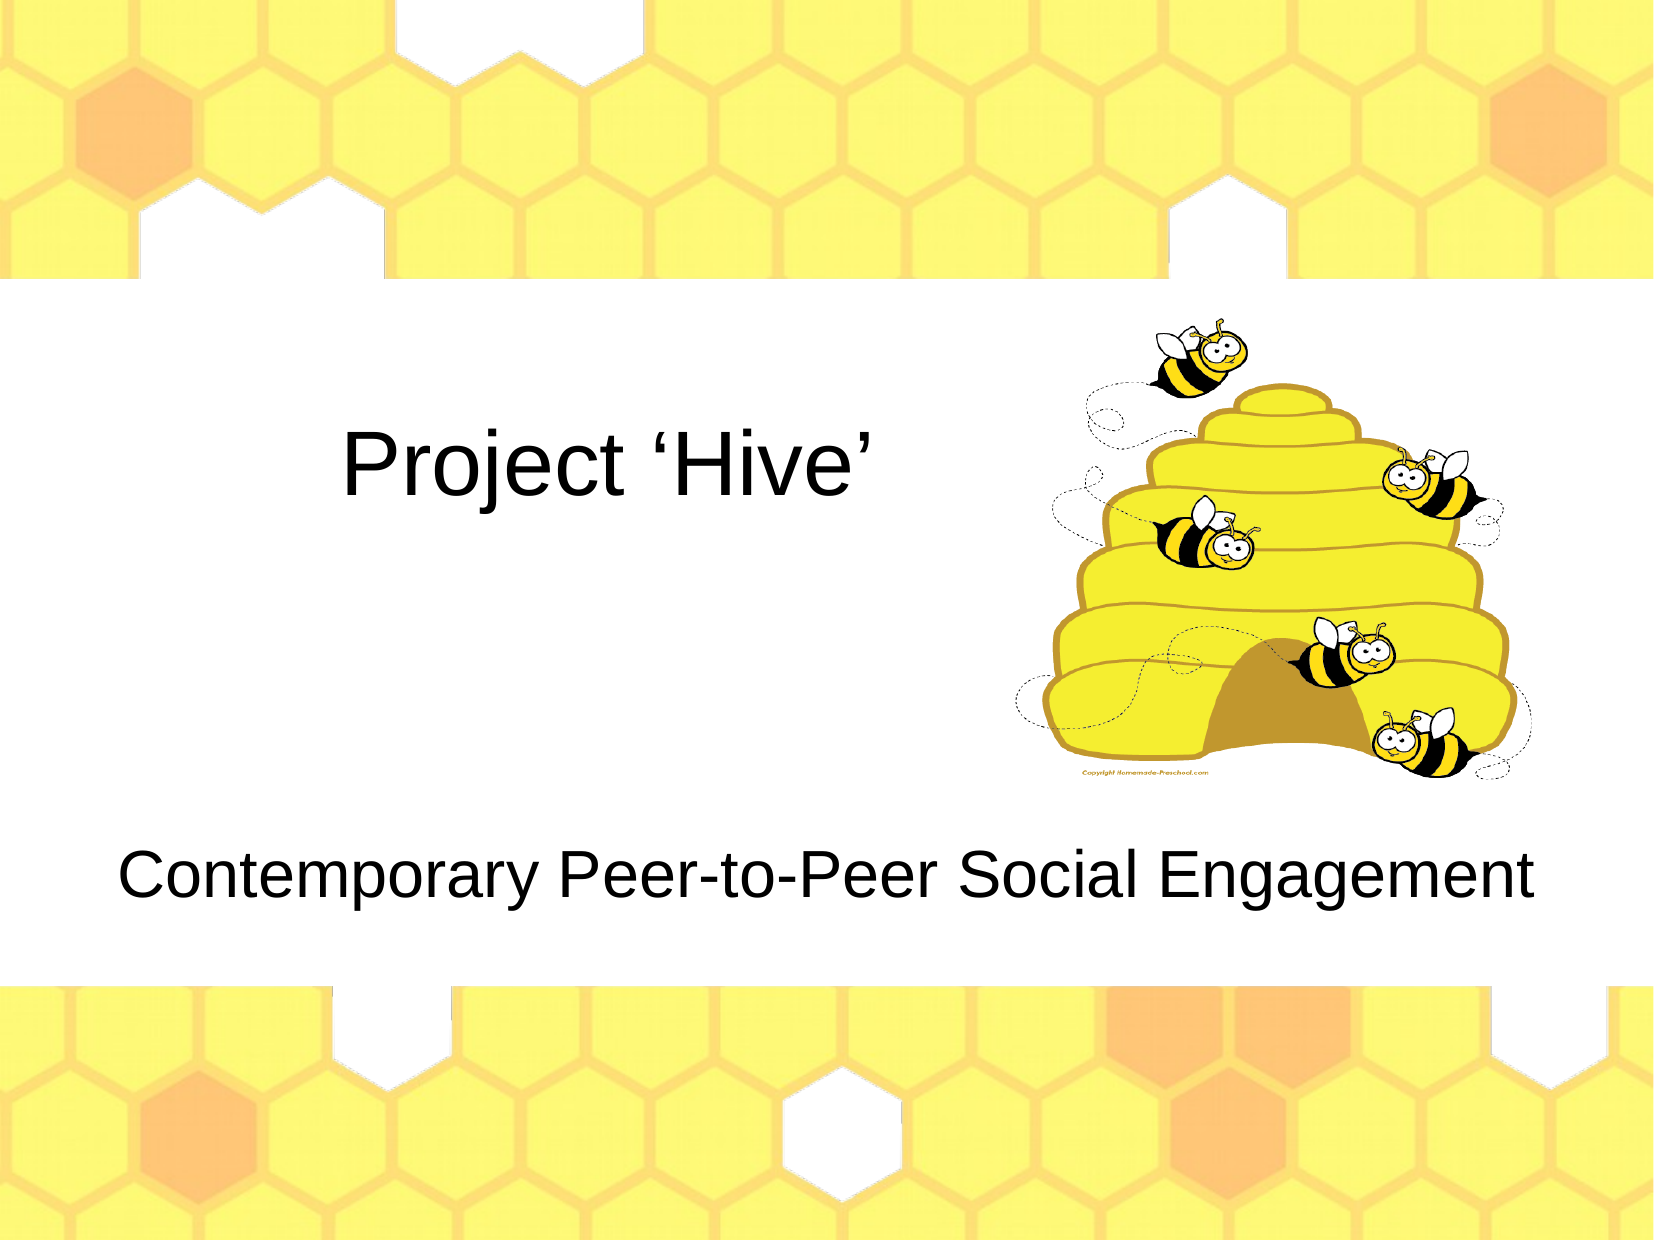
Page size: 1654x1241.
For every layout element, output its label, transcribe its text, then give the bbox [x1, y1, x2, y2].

picture [0, 986, 1654, 1240]
subtitle Contemporary Peer-to-Peer Social Engagement [82, 779, 1571, 969]
picture [1015, 318, 1532, 780]
picture [0, 0, 1654, 279]
title Project ‘Hive’ [94, 330, 1015, 597]
